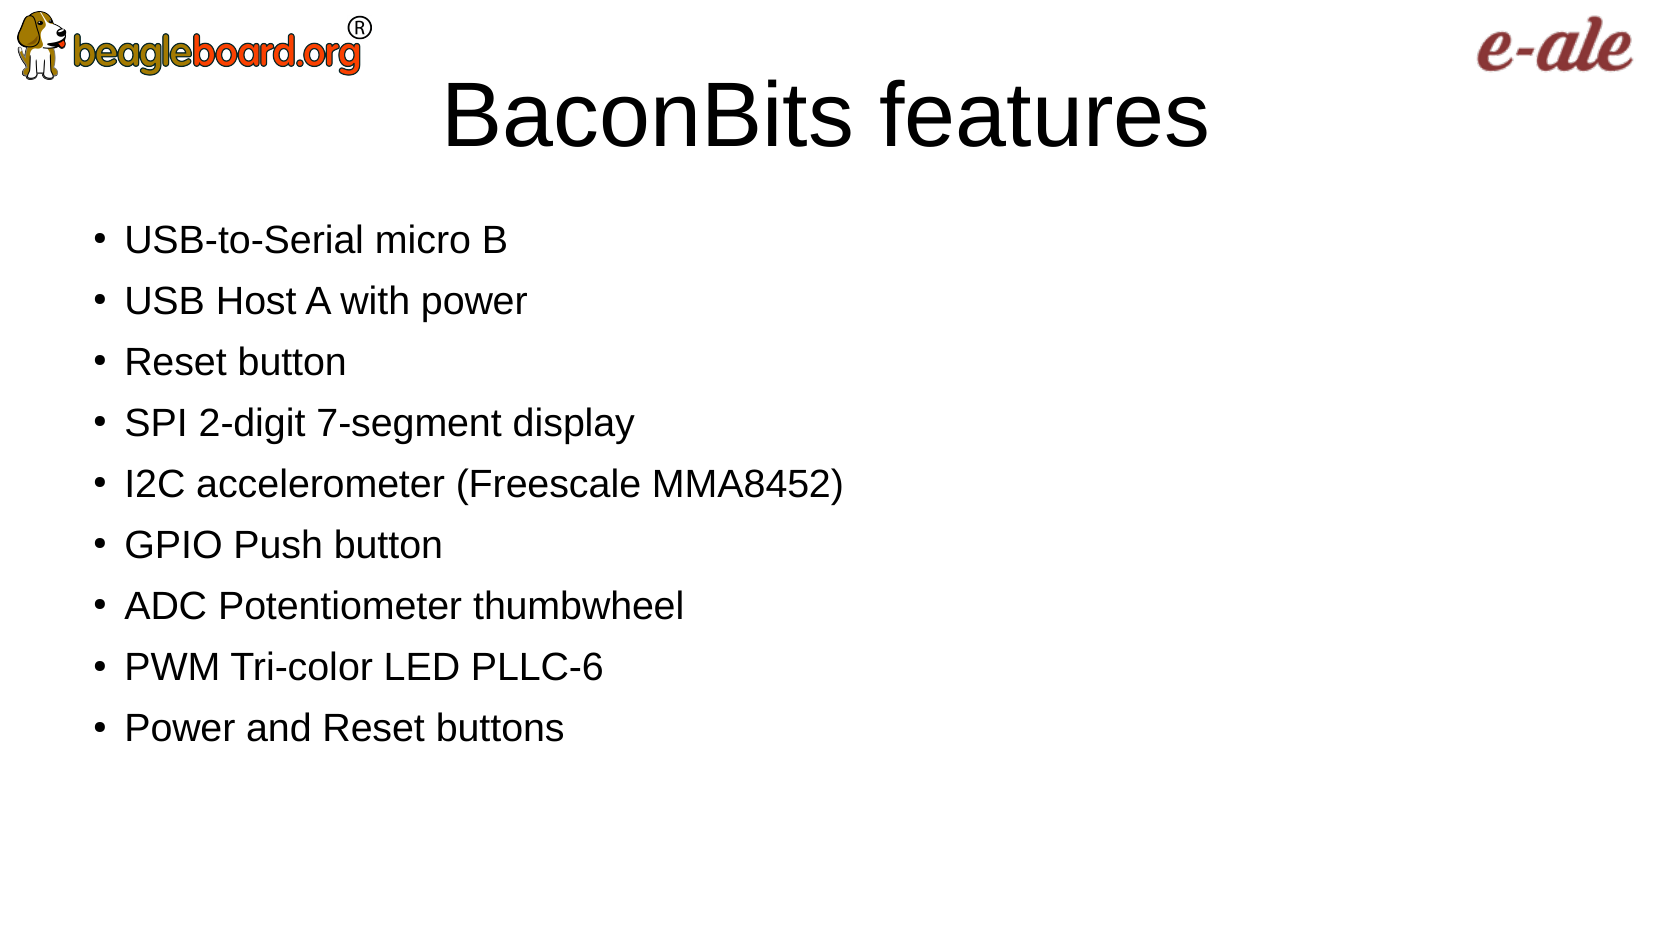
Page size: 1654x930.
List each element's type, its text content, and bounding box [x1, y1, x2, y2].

picture [17, 11, 372, 80]
picture [1475, 14, 1636, 74]
list USB-to-Serial micro B USB Host A with power Reset button SPI 2-digit 7-segment display I2C accelerometer (Freescale MMA8452) GPIO Push button ADC Potentiometer thumbwheel PWM Tri-color LED PLLC-6 Power and Reset buttons [82, 217, 1571, 757]
title BaconBits features [82, 37, 1571, 193]
